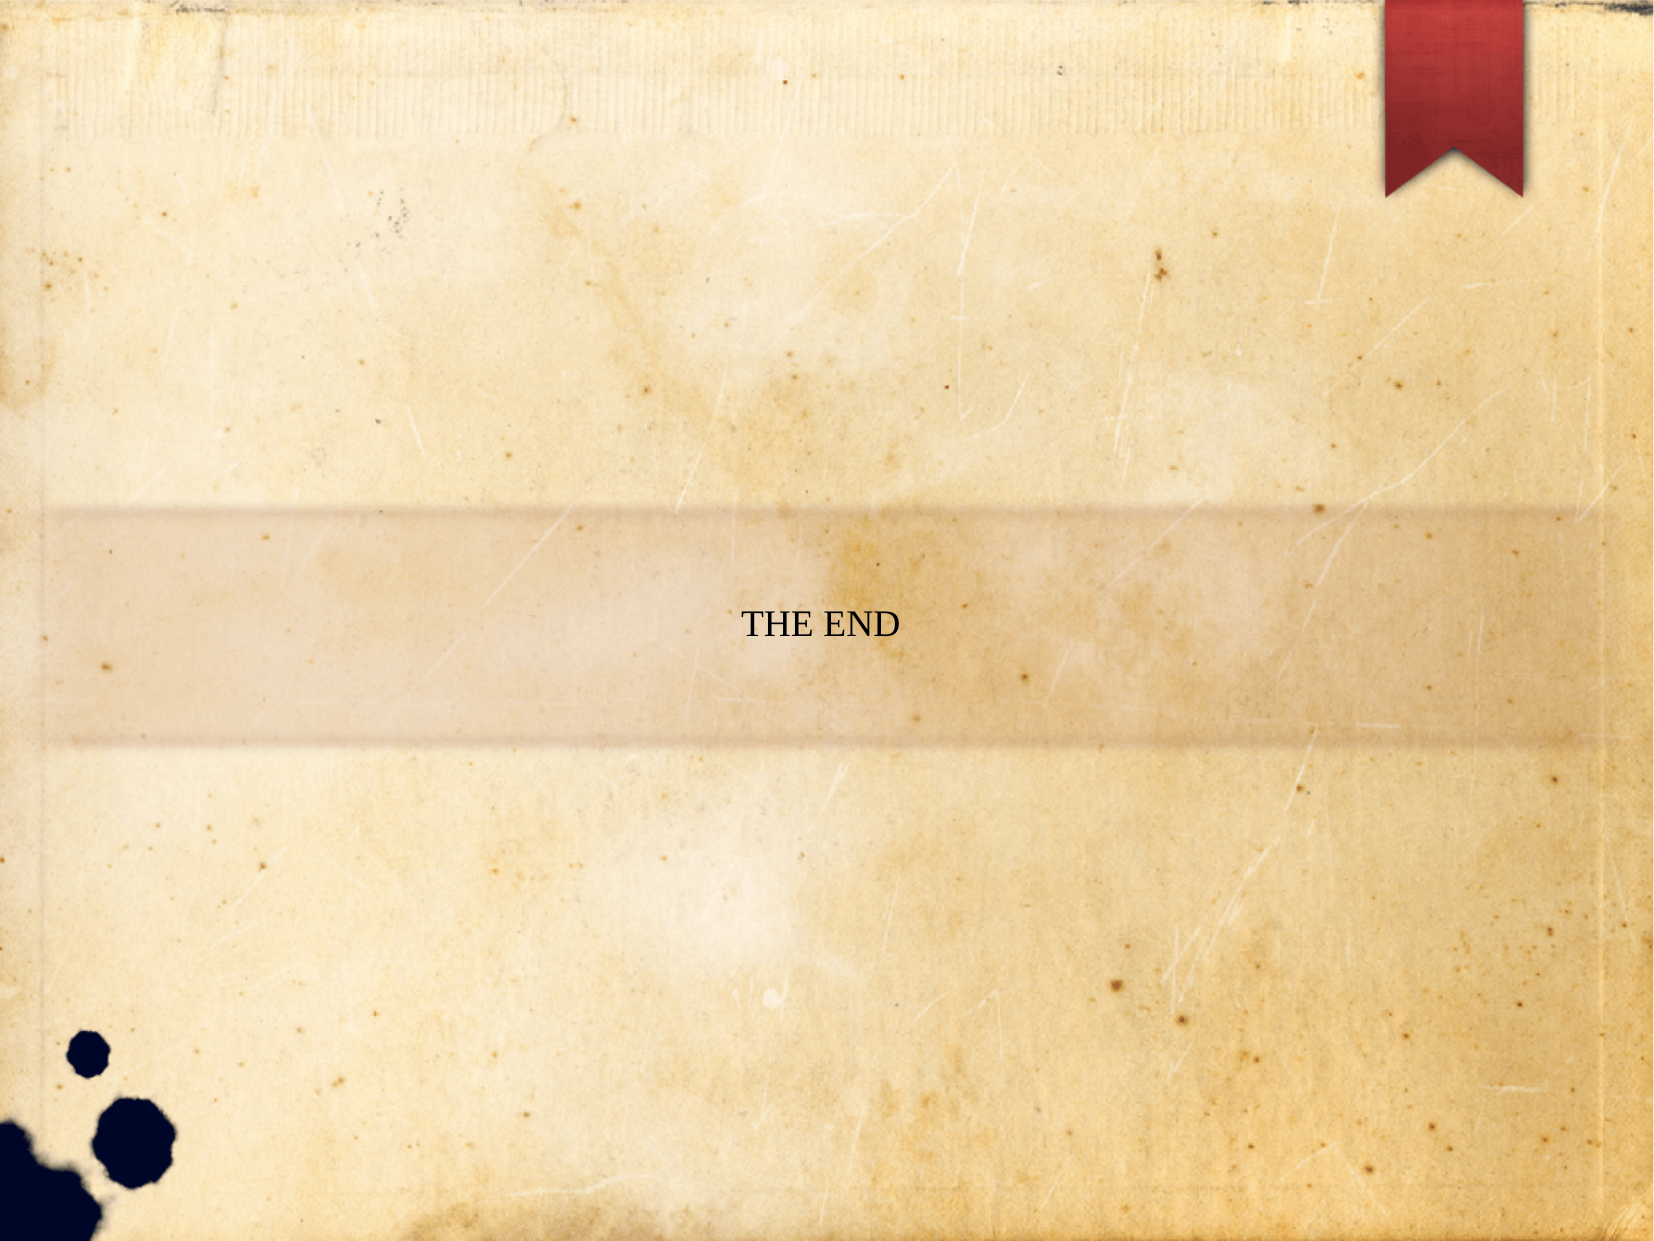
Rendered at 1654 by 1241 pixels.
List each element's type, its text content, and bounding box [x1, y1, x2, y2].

picture [0, 0, 1654, 1241]
title THE END [271, 519, 1371, 727]
